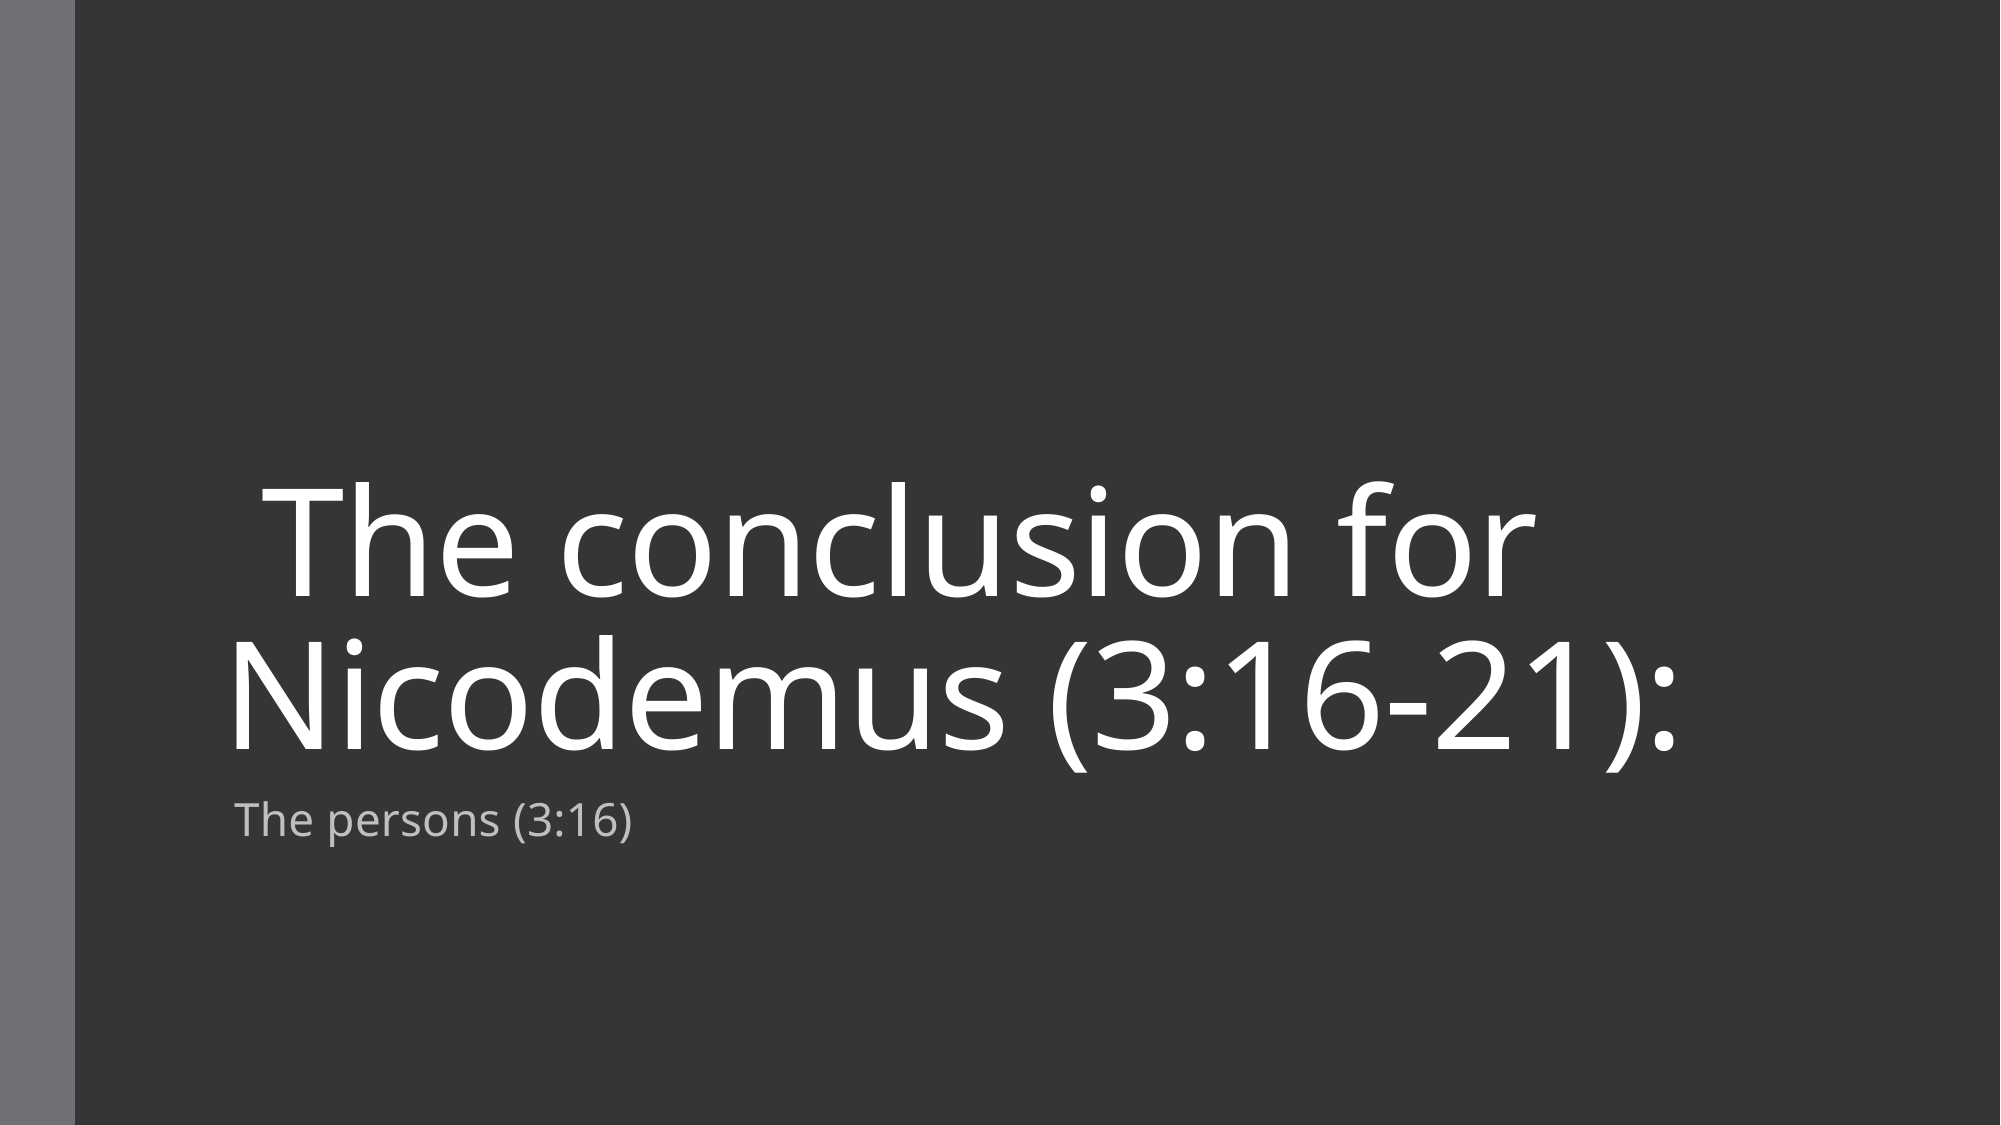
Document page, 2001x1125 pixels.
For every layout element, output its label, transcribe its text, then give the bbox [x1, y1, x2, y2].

subtitle The persons (3:16) [206, 787, 1752, 1066]
title The conclusion for Nicodemus (3:16-21): [206, 124, 1752, 787]
